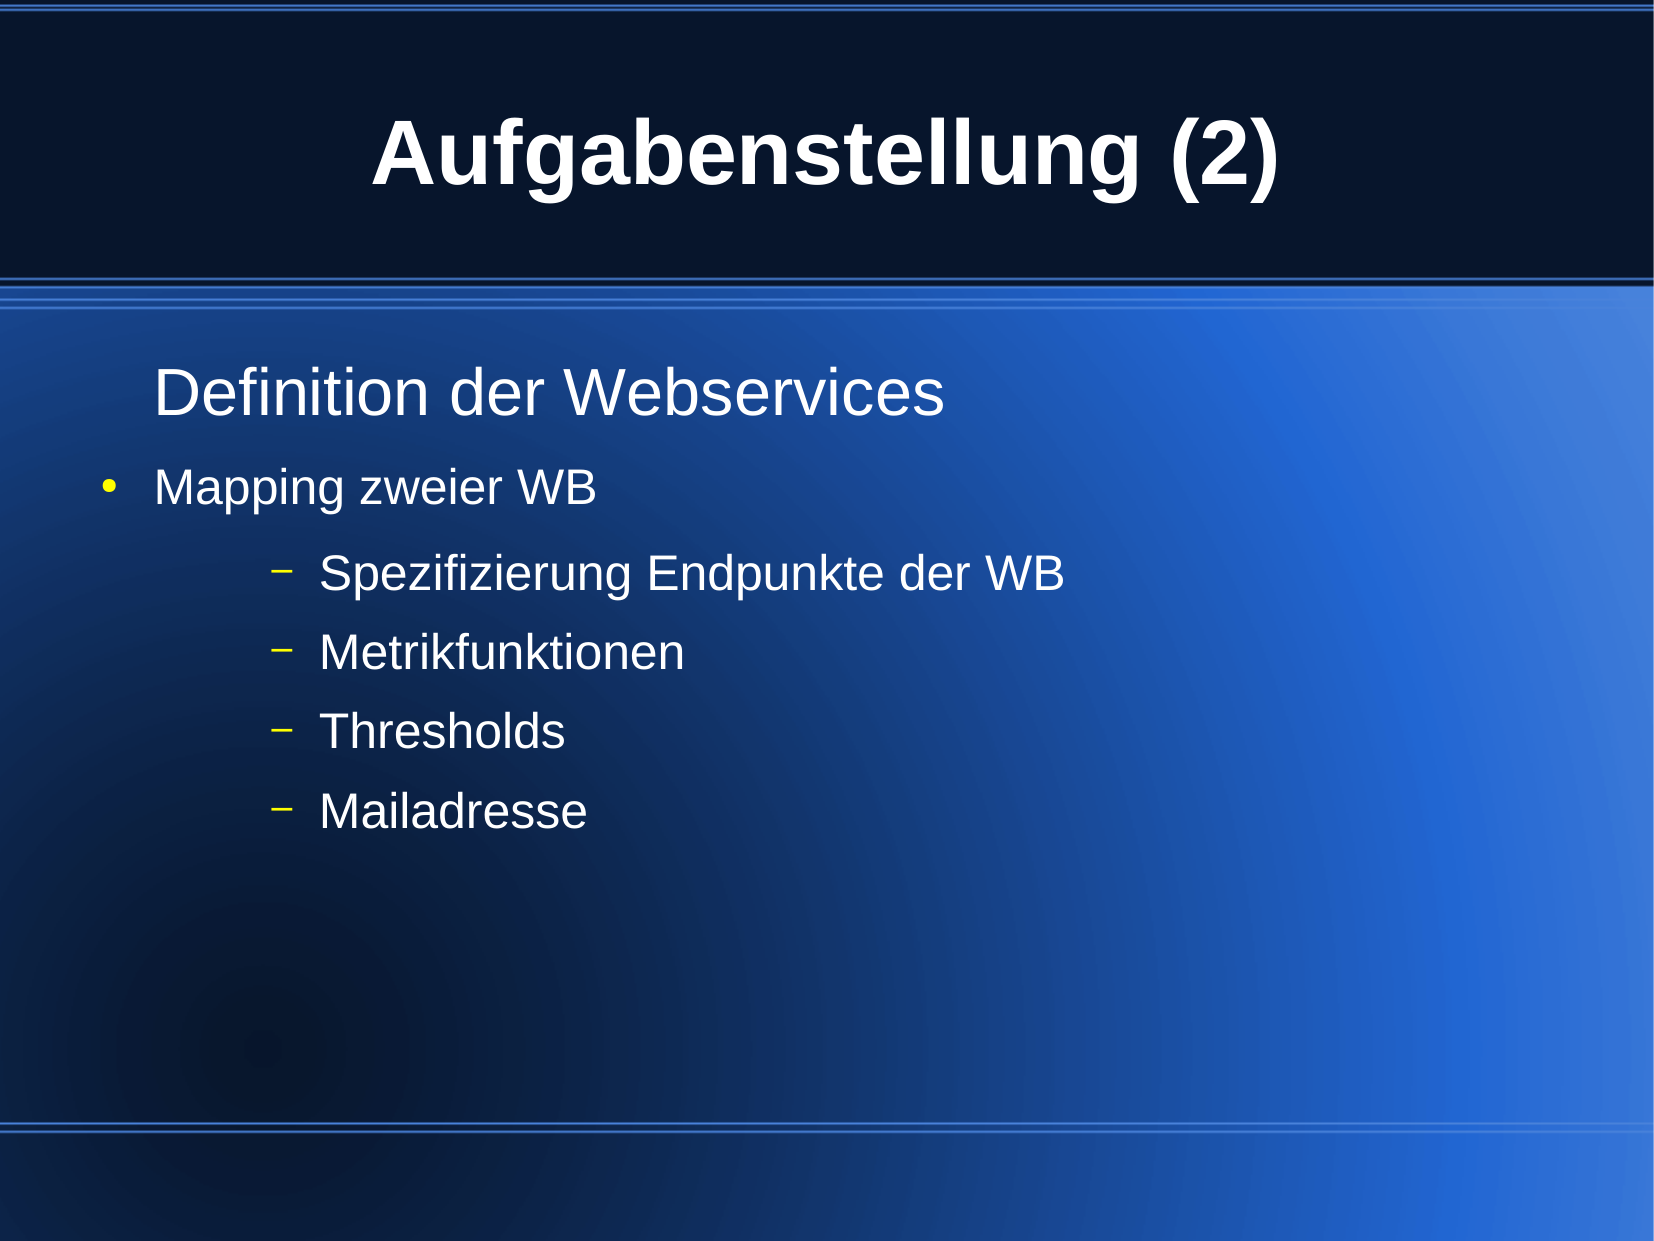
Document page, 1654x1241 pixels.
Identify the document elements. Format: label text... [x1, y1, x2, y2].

title Aufgabenstellung (2) [82, 49, 1571, 257]
list Definition der Webservices Mapping zweier WB Spezifizierung Endpunkte der WB Metrikfunktionen Thresholds Mailadresse [82, 355, 1571, 1058]
picture [0, 0, 1654, 1241]
